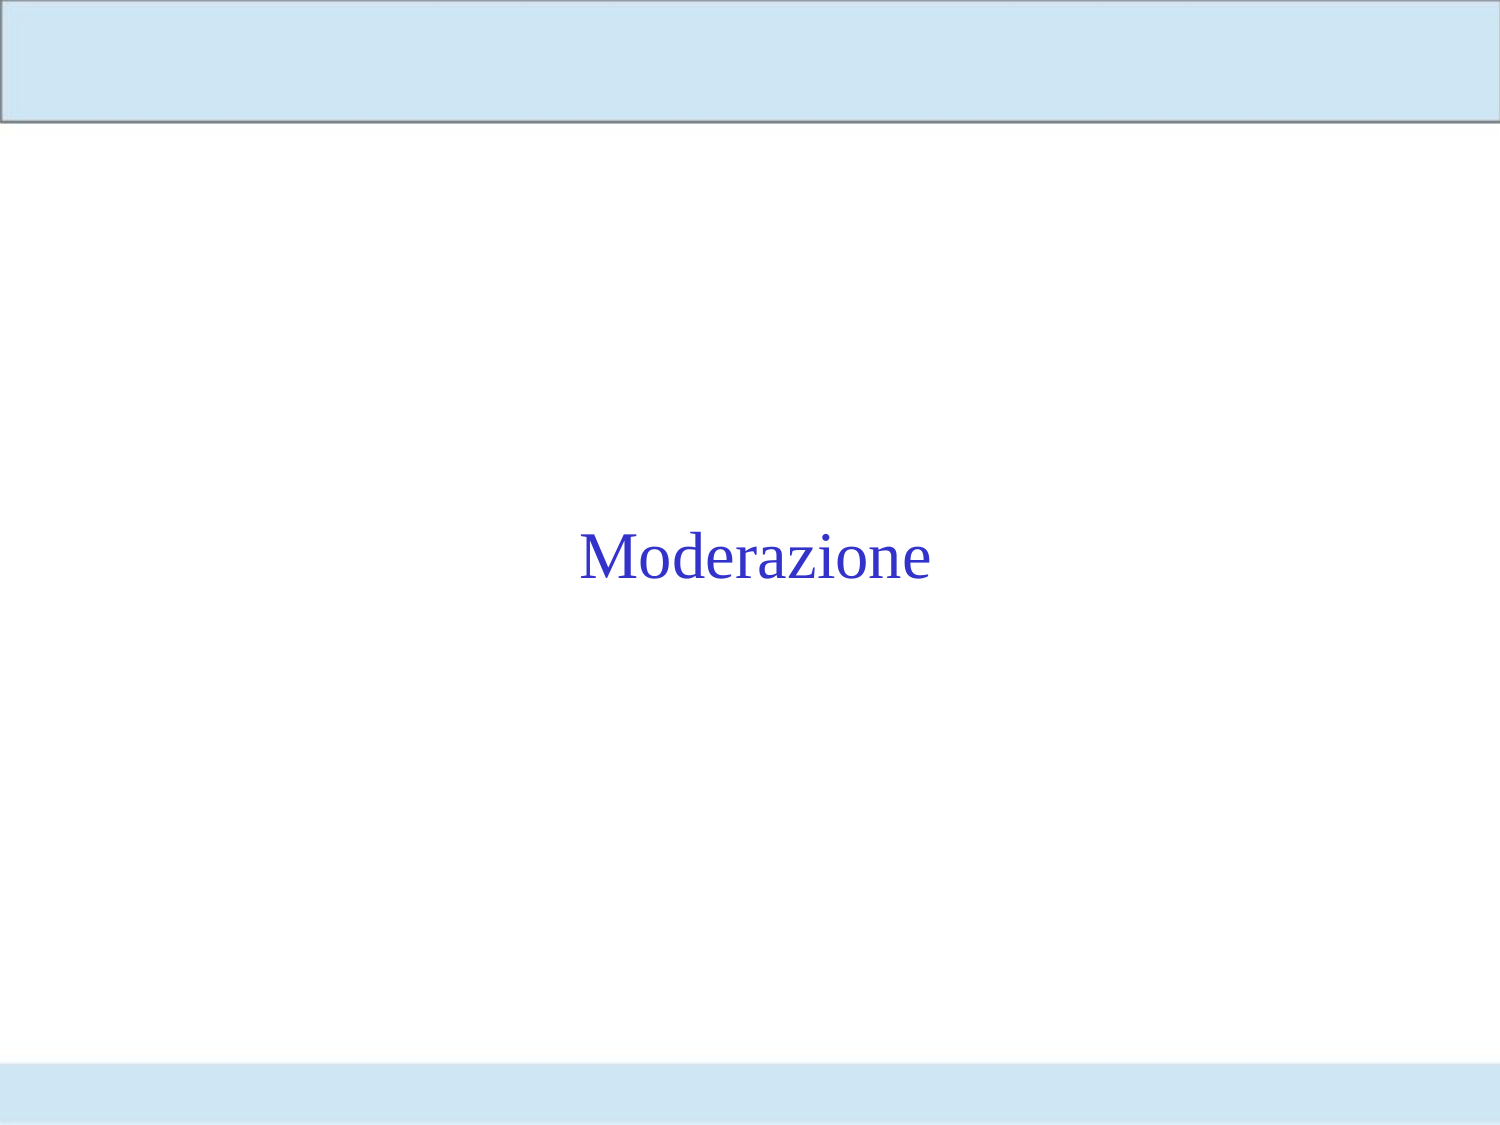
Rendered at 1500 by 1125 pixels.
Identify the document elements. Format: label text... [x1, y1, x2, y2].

picture [0, 0, 1500, 1125]
title Moderazione [225, 504, 1288, 601]
